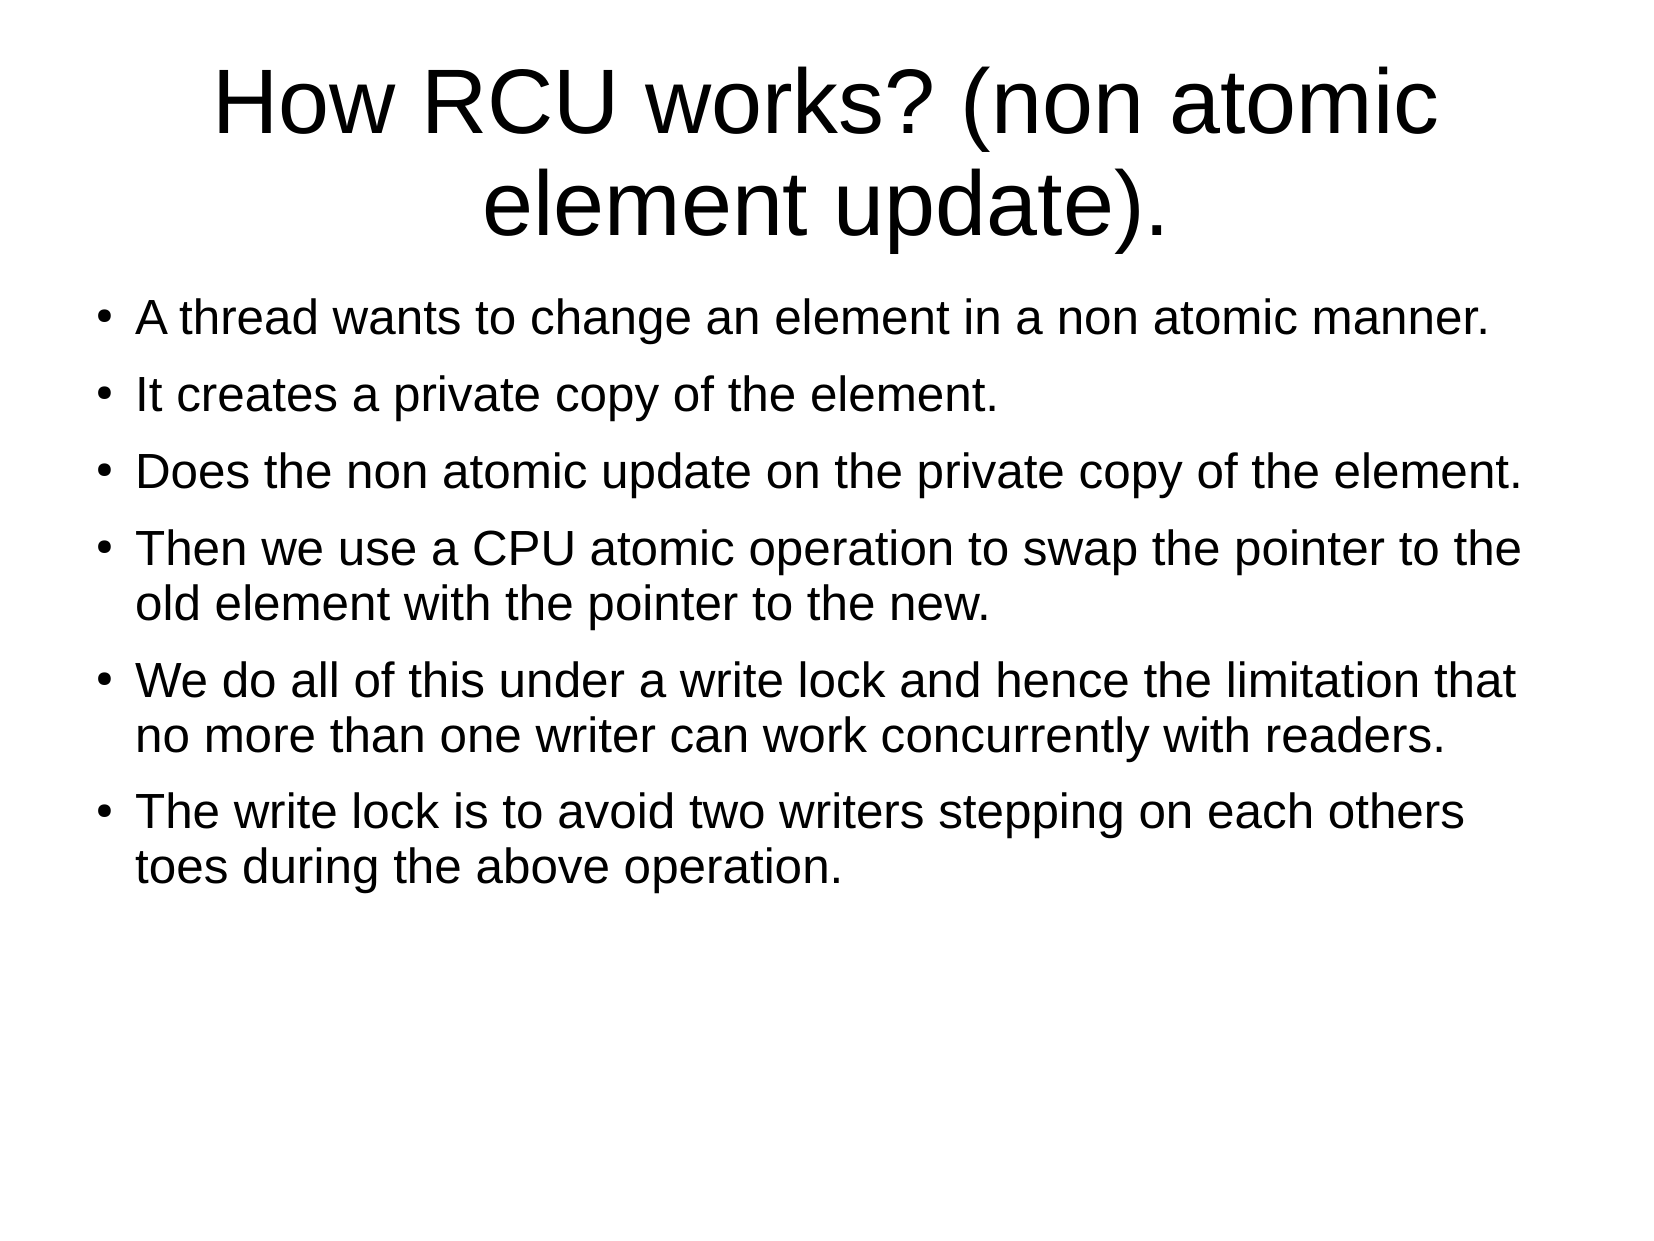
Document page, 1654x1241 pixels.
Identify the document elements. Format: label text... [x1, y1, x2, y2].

list A thread wants to change an element in a non atomic manner. It creates a private copy of the element. Does the non atomic update on the private copy of the element. Then we use a CPU atomic operation to swap the pointer to the old element with the pointer to the new. We do all of this under a write lock and hence the limitation that no more than one writer can work concurrently with readers. The write lock is to avoid two writers stepping on each others toes during the above operation. [82, 290, 1571, 1010]
title How RCU works? (non atomic element update). [82, 49, 1571, 257]
